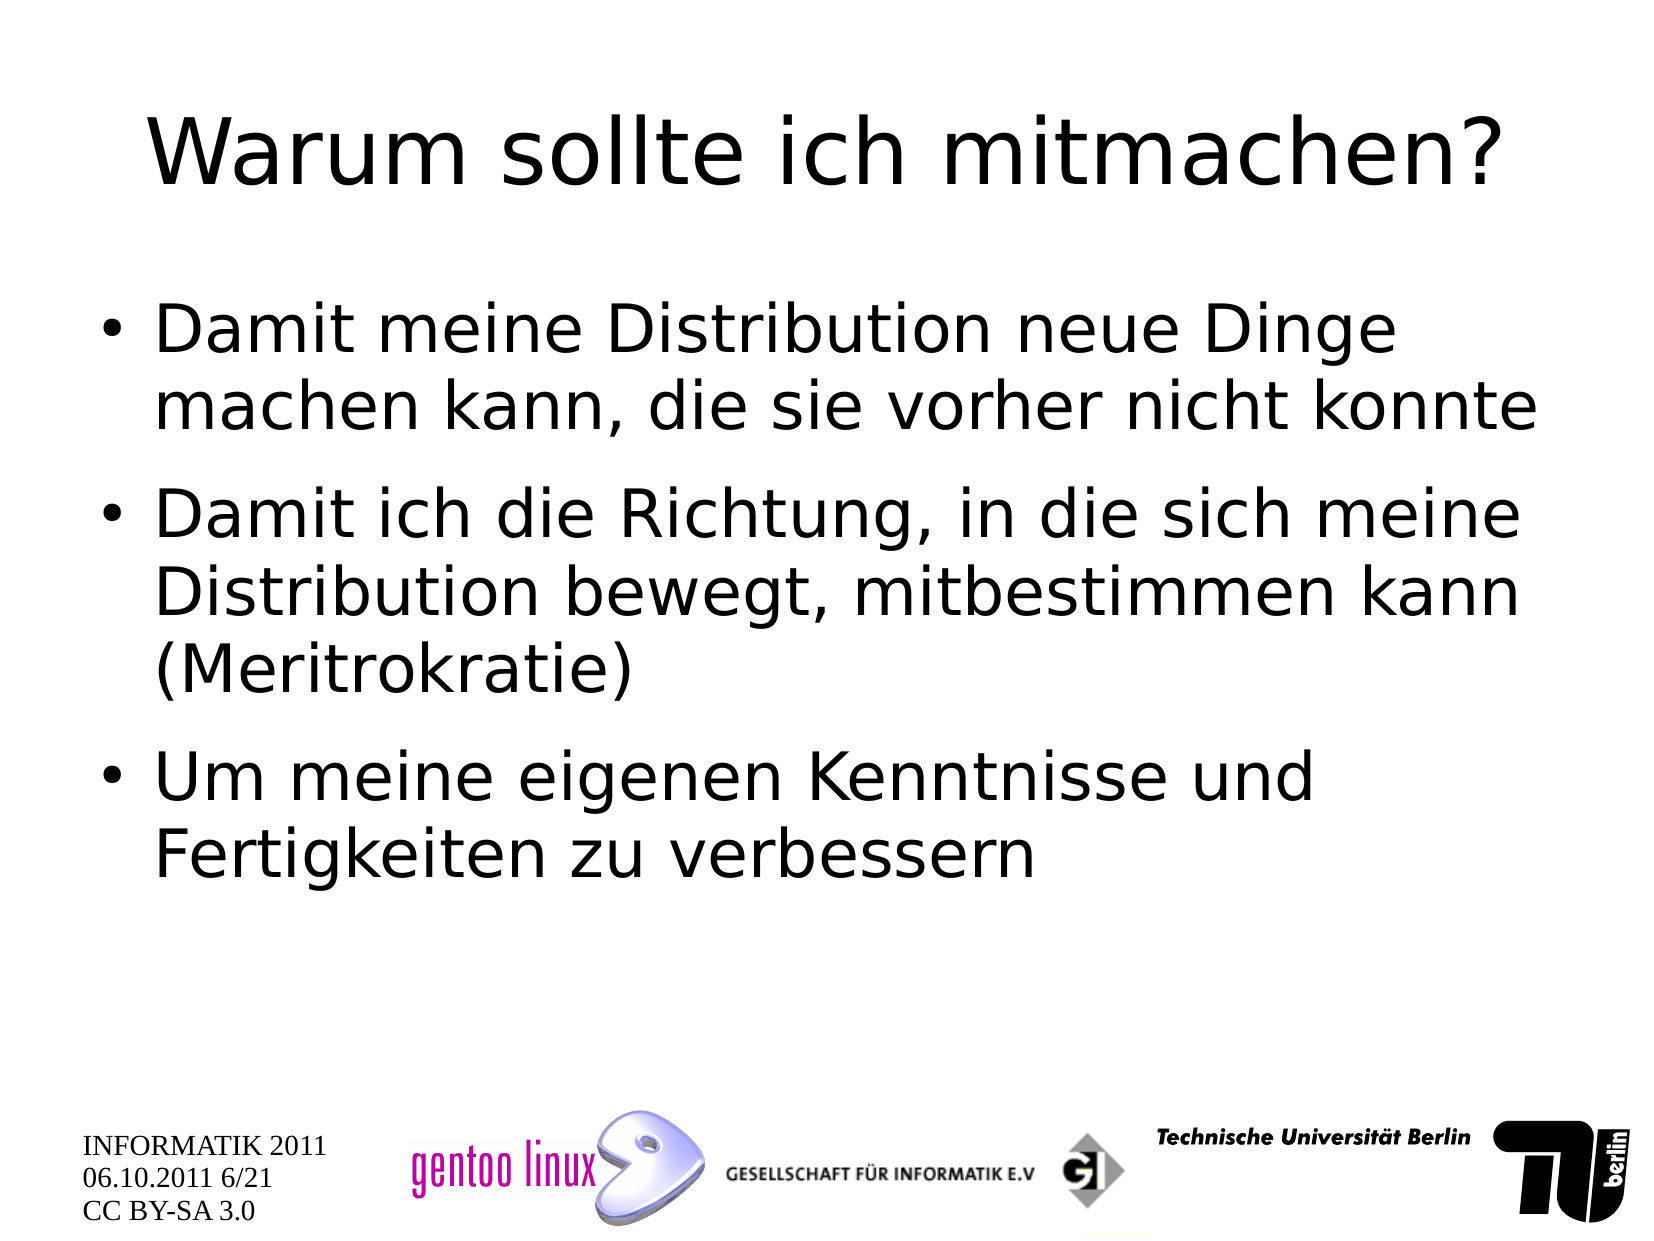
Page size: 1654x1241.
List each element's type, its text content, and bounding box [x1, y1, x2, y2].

picture [407, 1109, 708, 1230]
picture [726, 1109, 1152, 1234]
list Damit meine Distribution neue Dinge machen kann, die sie vorher nicht konnte Damit ich die Richtung, in die sich meine Distribution bewegt, mitbestimmen kann (Meritrokratie) Um meine eigenen Kenntnisse und Fertigkeiten zu verbessern [82, 290, 1571, 1109]
title Warum sollte ich mitmachen? [82, 49, 1571, 257]
